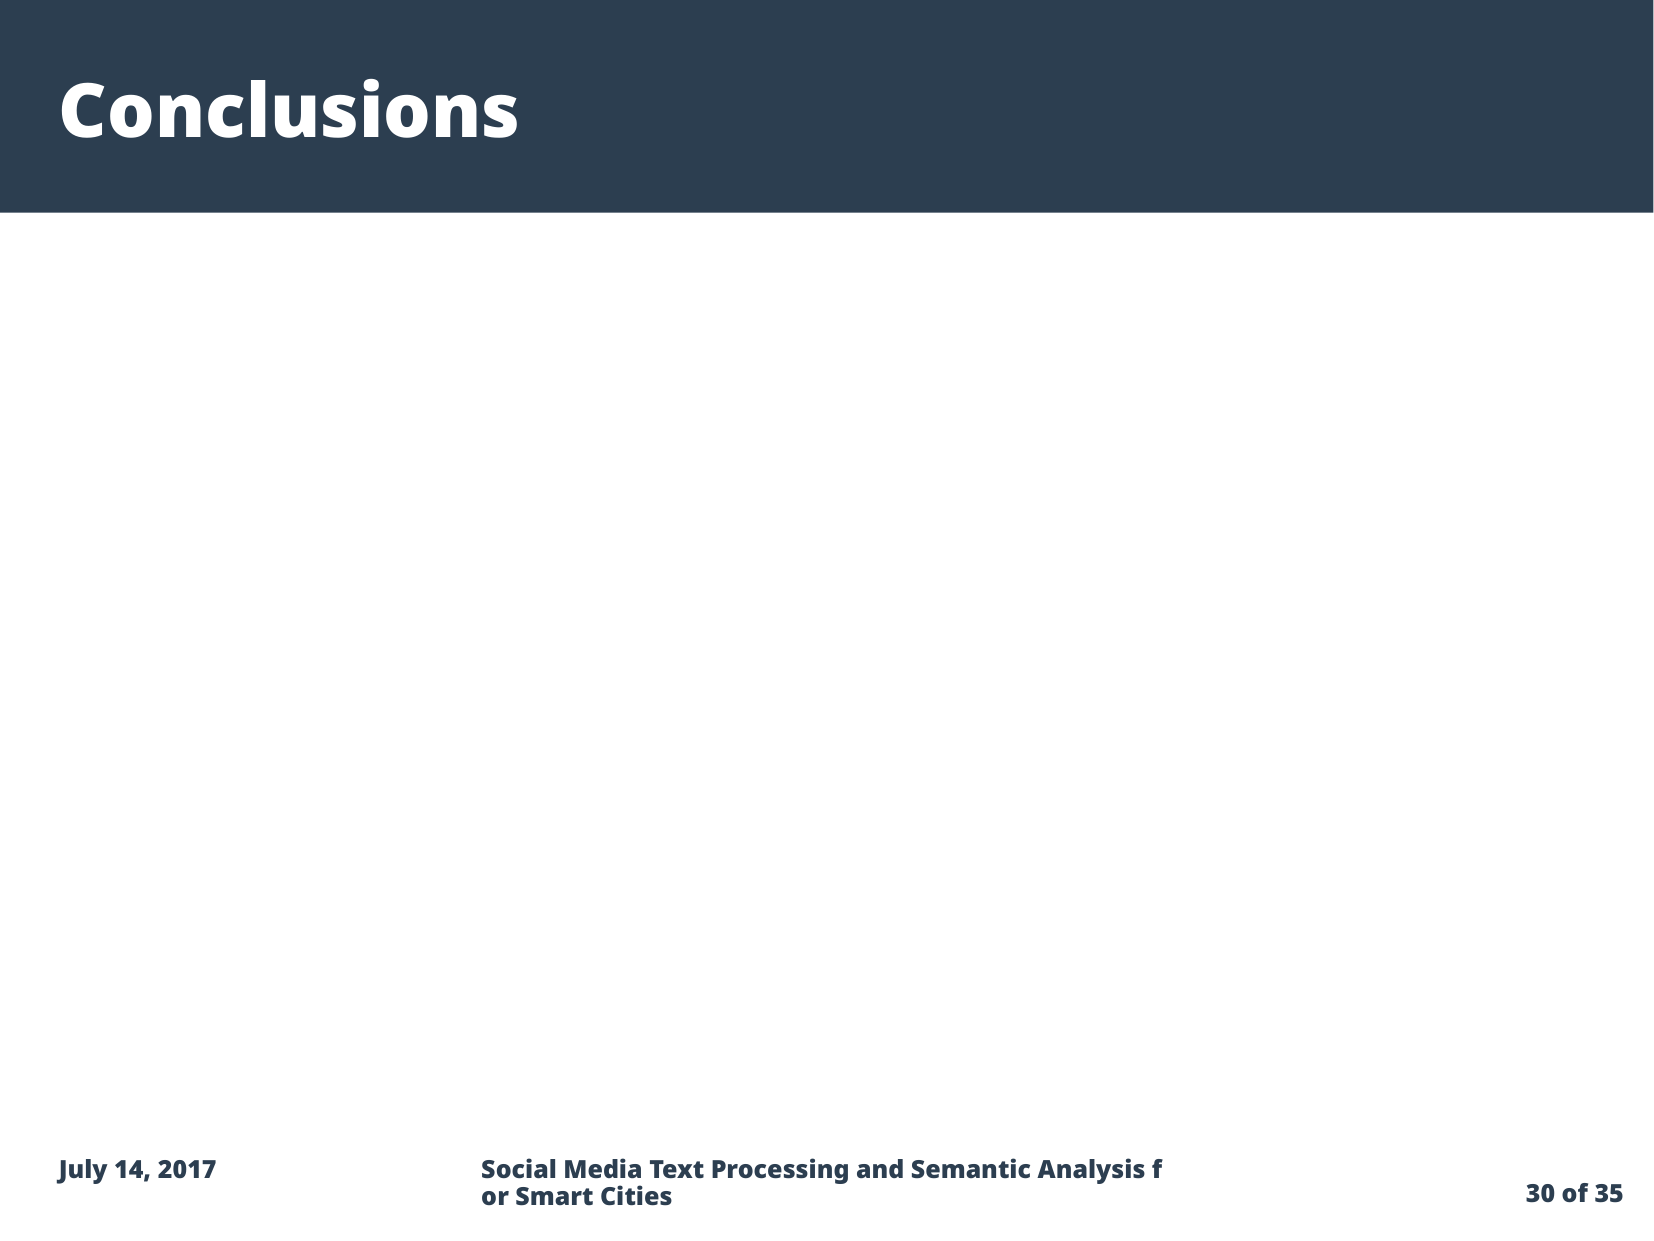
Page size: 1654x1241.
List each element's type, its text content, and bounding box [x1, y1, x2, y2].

title Conclusions [59, 29, 1595, 187]
